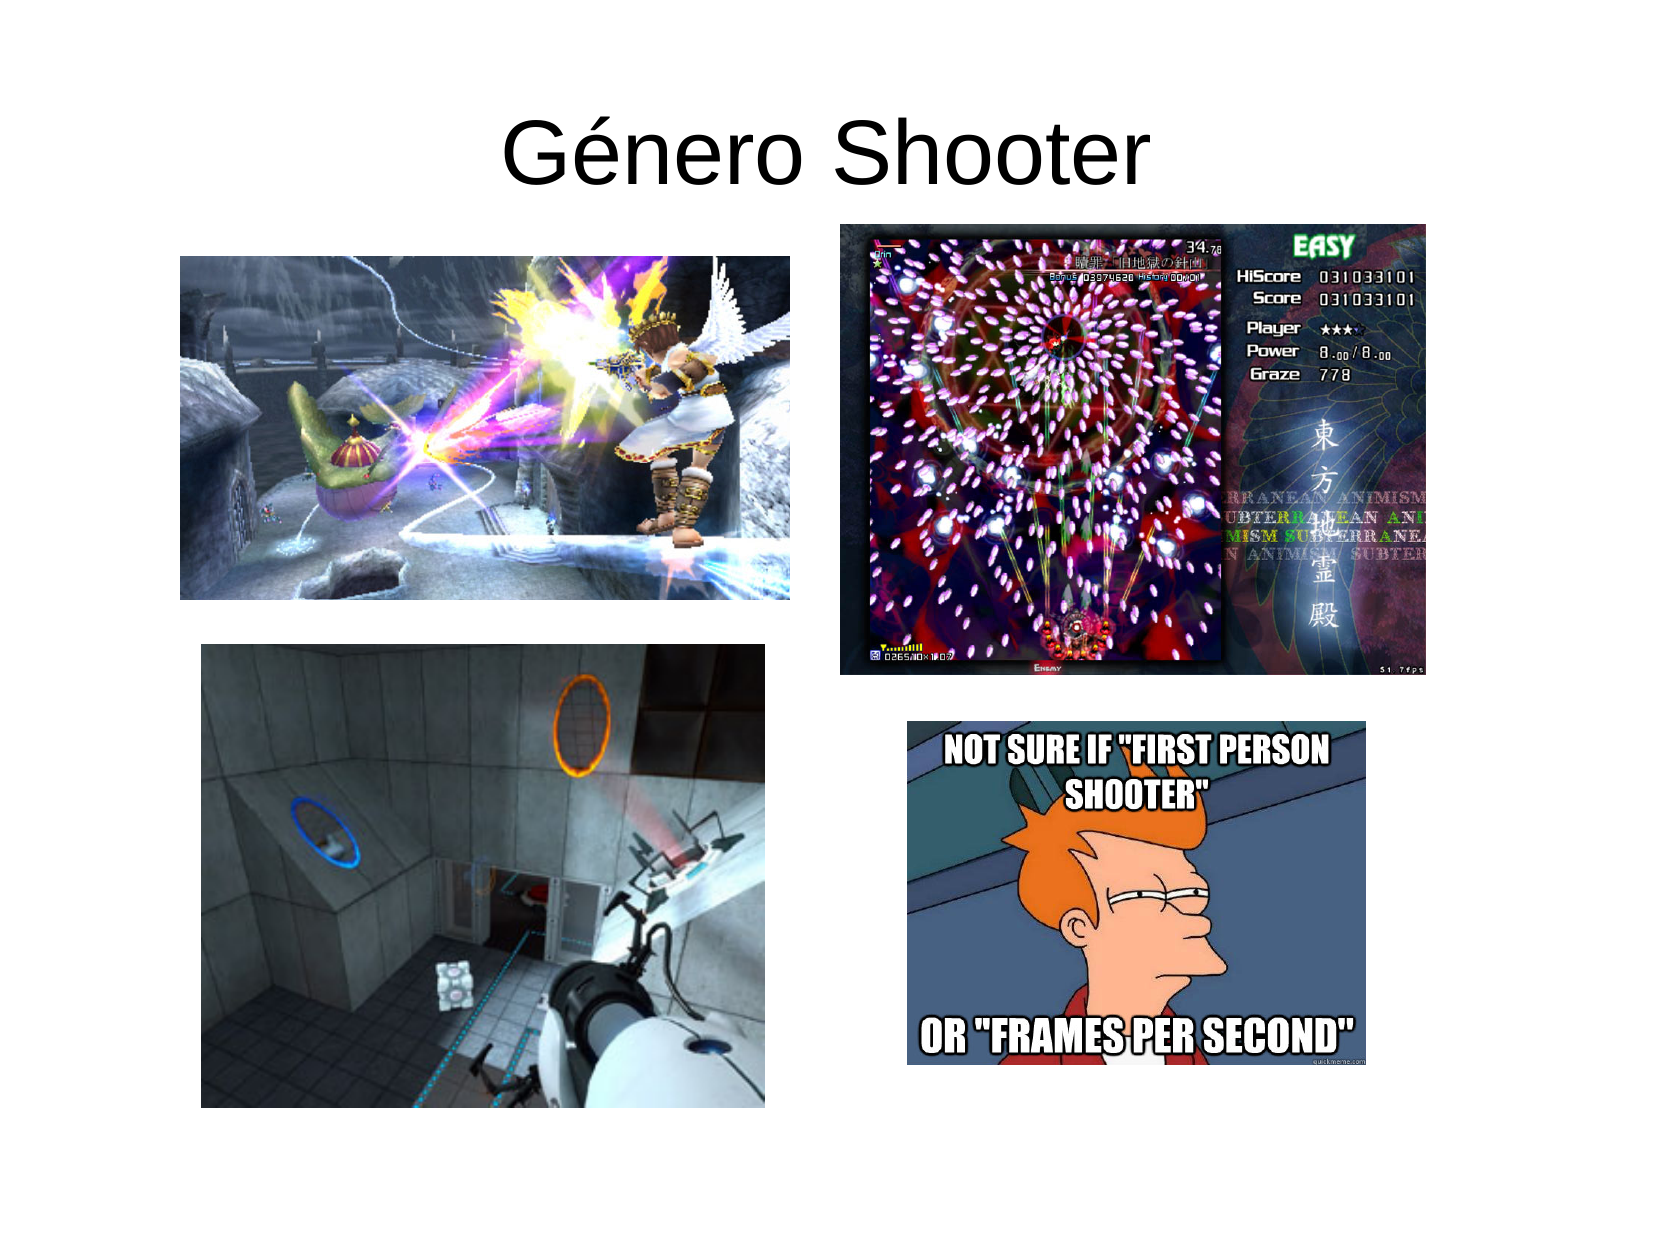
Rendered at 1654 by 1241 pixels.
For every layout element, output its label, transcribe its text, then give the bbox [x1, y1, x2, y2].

picture [180, 256, 790, 601]
title Género Shooter [82, 49, 1571, 257]
picture [907, 721, 1366, 1066]
picture [201, 644, 766, 1108]
picture [840, 224, 1426, 676]
